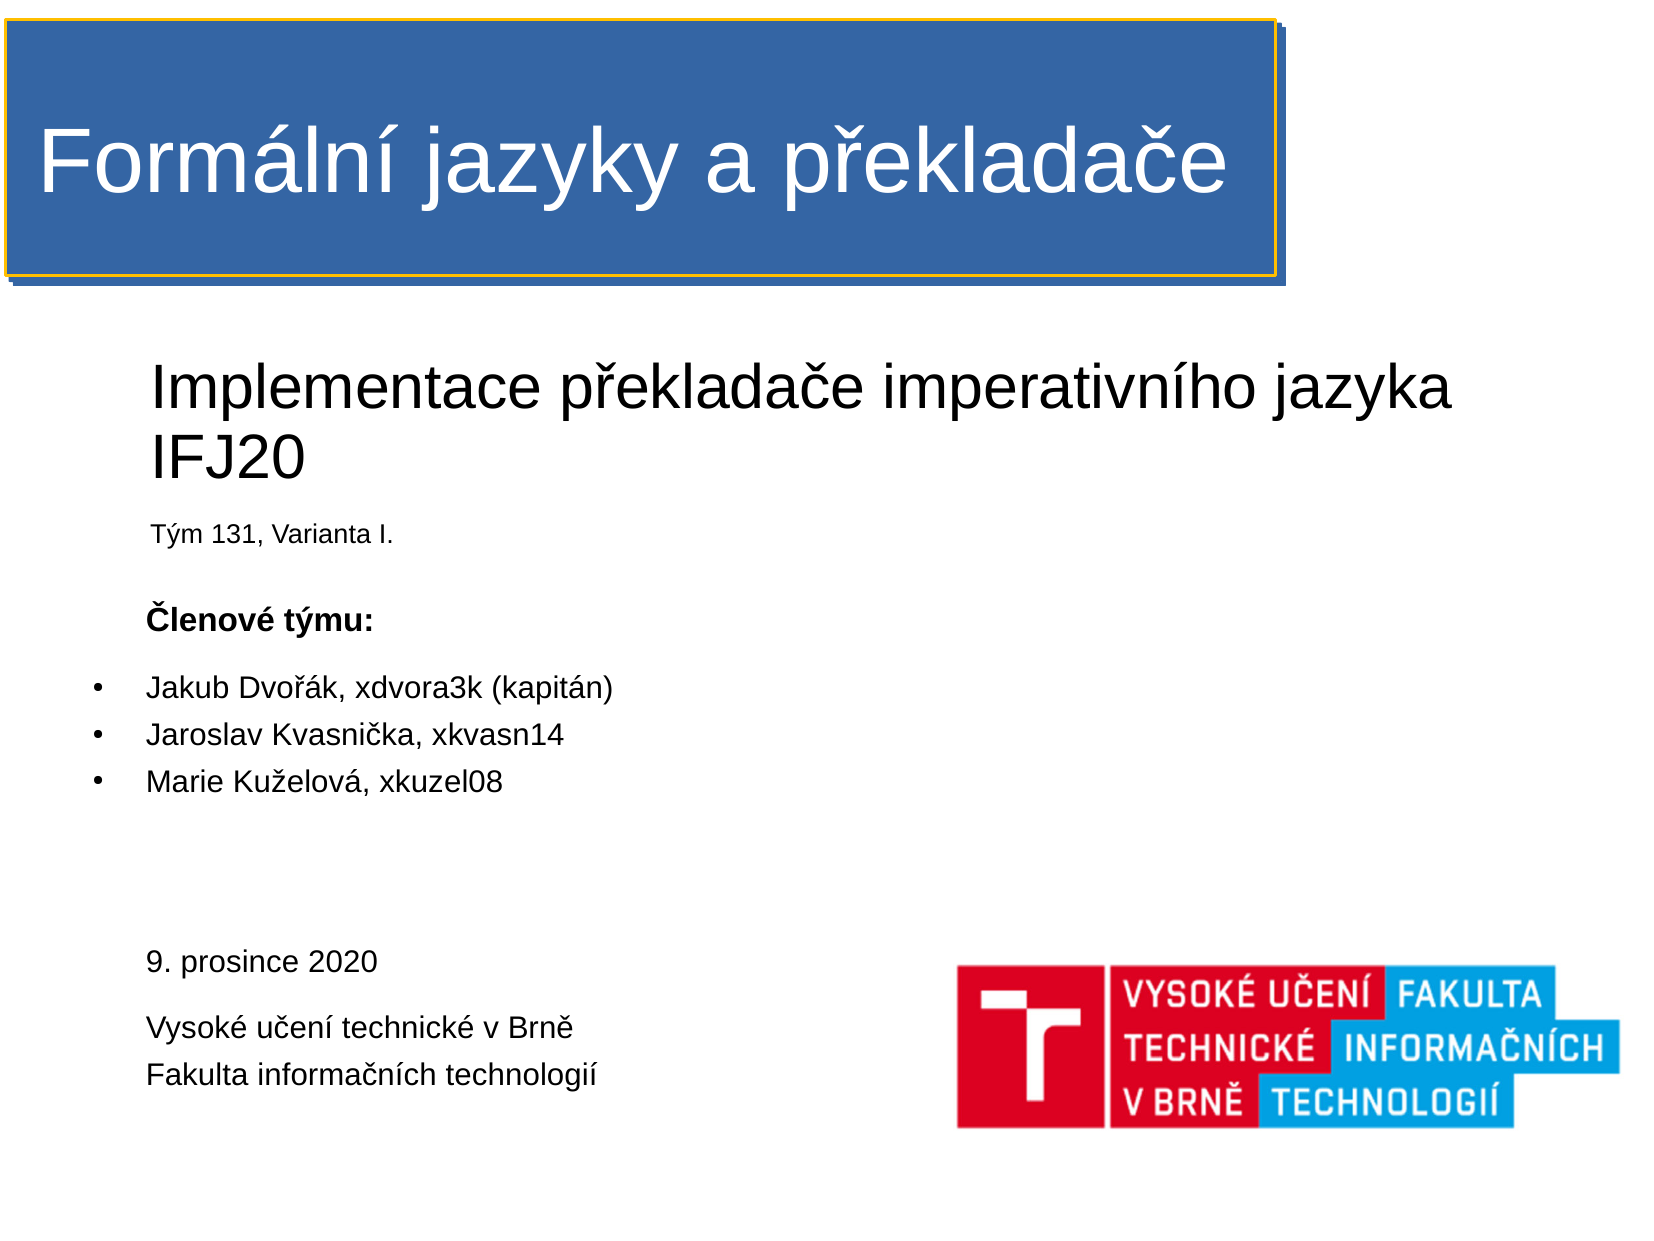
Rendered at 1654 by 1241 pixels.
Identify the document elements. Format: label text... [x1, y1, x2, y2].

picture [900, 807, 1654, 1241]
title Formální jazyky a překladače [37, 0, 1337, 360]
list Členové týmu: Jakub Dvořák, xdvora3k (kapitán) Jaroslav Kvasnička, xkvasn14 Marie Kuželová, xkuzel08 9. prosince 2020 Vysoké učení technické v Brně Fakulta informačních technologií [74, 601, 1552, 1200]
list Implementace překladače imperativního jazyka IFJ20 Tým 131, Varianta I. [88, 351, 1565, 550]
